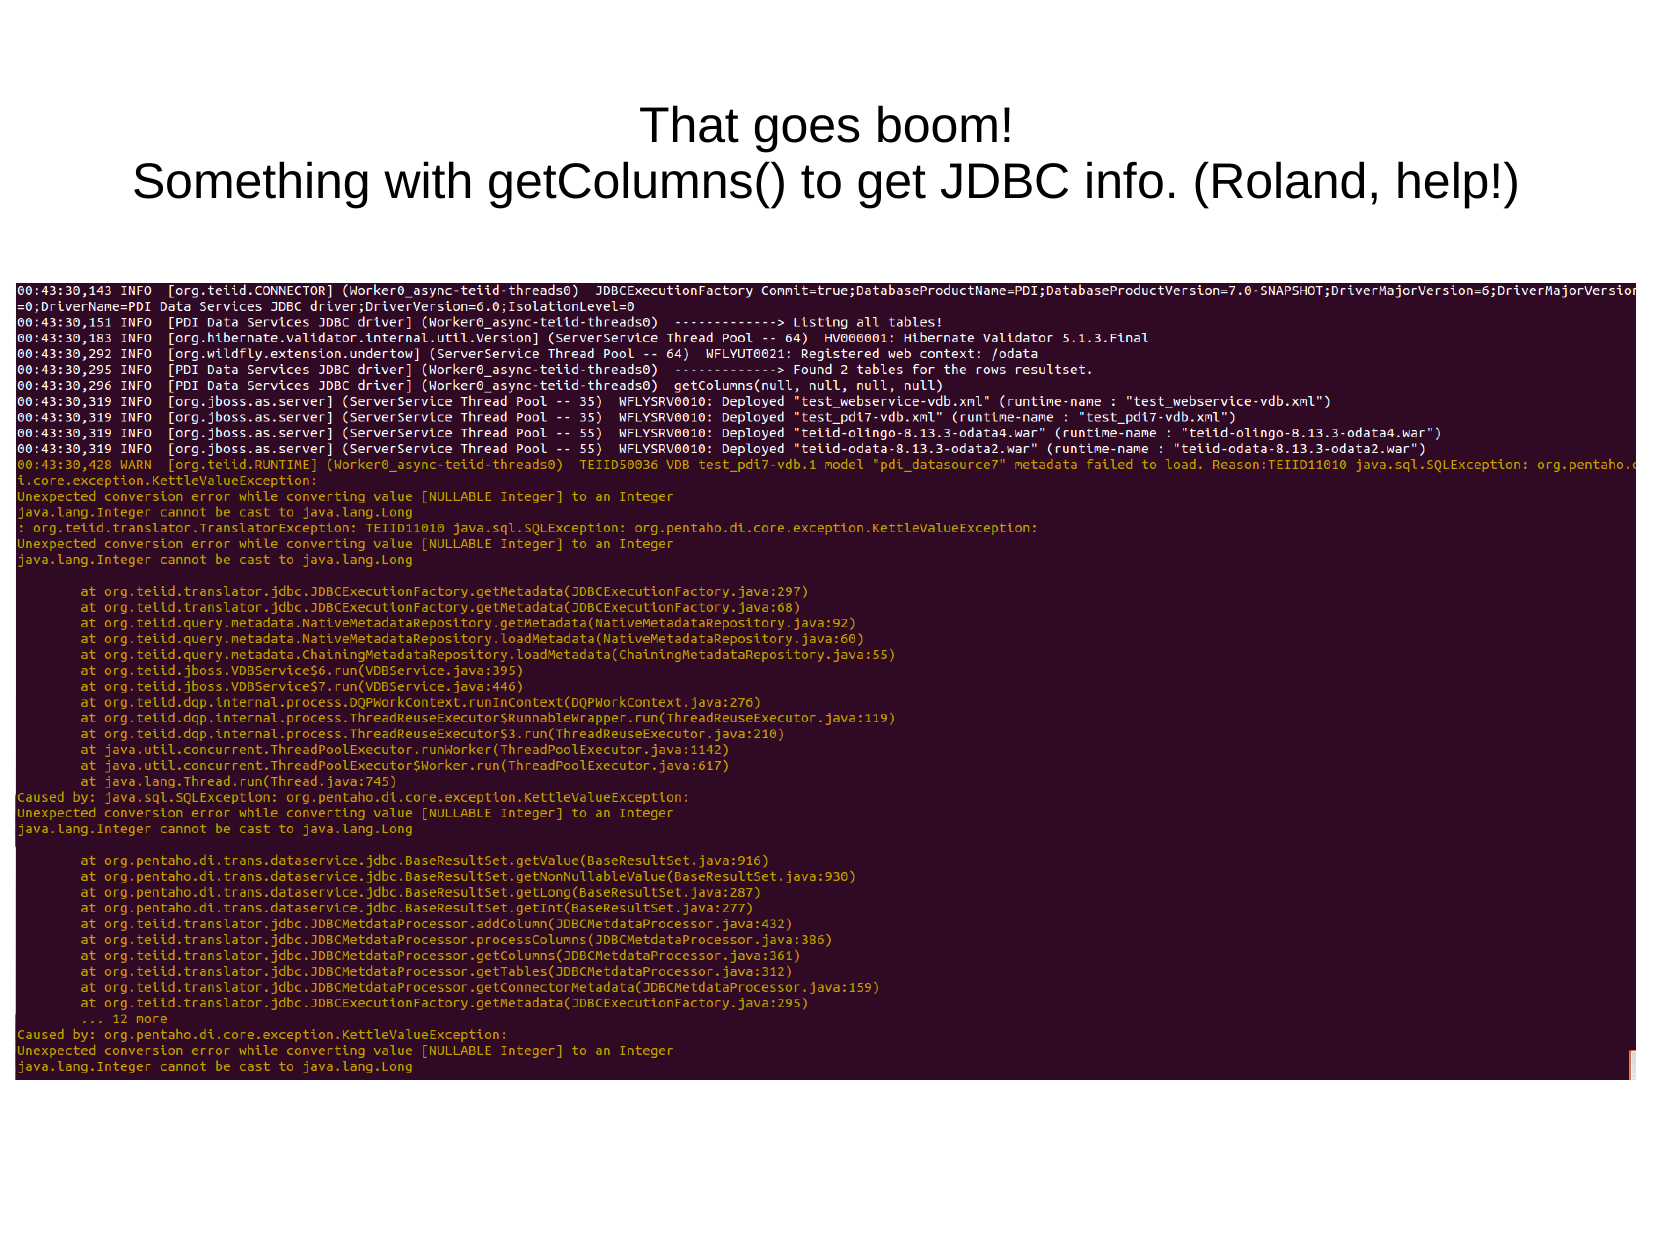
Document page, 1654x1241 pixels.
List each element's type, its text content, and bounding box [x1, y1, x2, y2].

picture [15, 283, 1636, 1081]
title That goes boom! Something with getColumns() to get JDBC info. (Roland, help!) [82, 49, 1571, 257]
